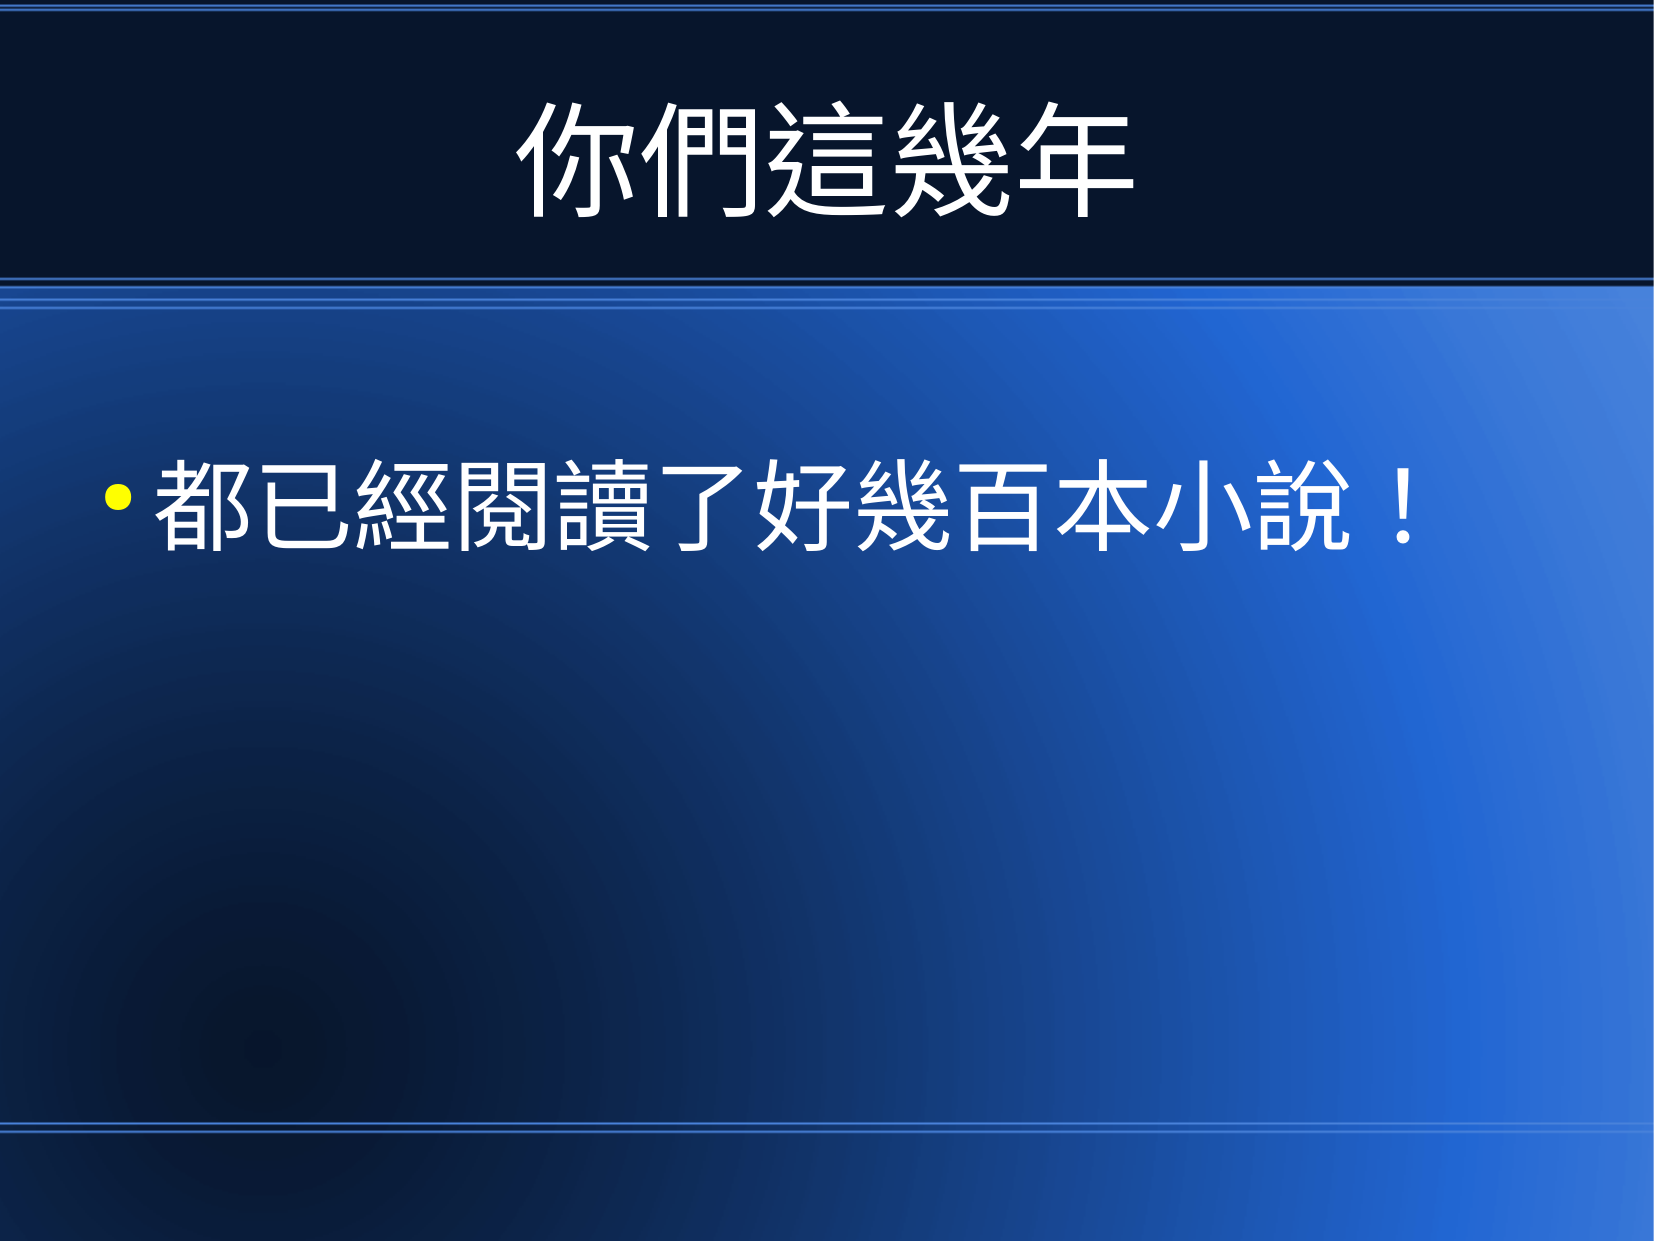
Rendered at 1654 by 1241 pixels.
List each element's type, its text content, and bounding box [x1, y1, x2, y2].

title 你們這幾年 [82, 49, 1571, 257]
list 都已經閱讀了好幾百本小說！ [82, 355, 1571, 1241]
picture [0, 0, 1654, 1241]
